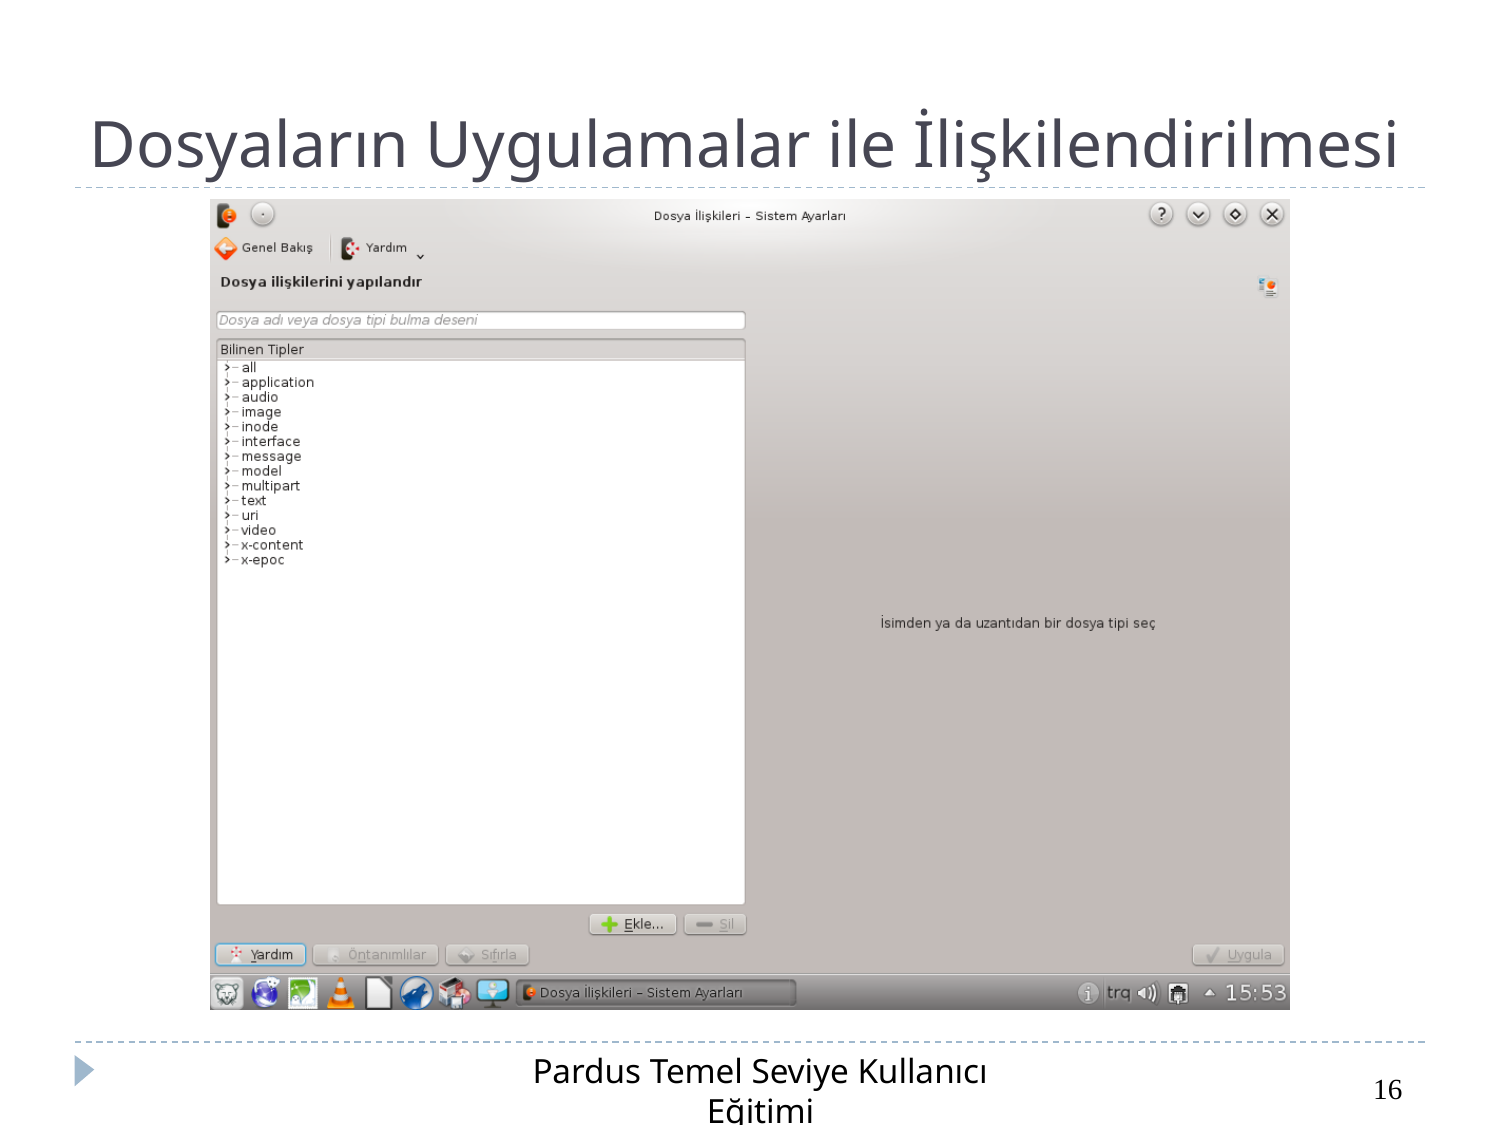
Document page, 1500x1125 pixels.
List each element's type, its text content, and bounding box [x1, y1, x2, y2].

picture [210, 199, 1290, 1010]
title Dosyaların Uygulamalar ile İlişkilendirilmesi [75, 24, 1425, 188]
